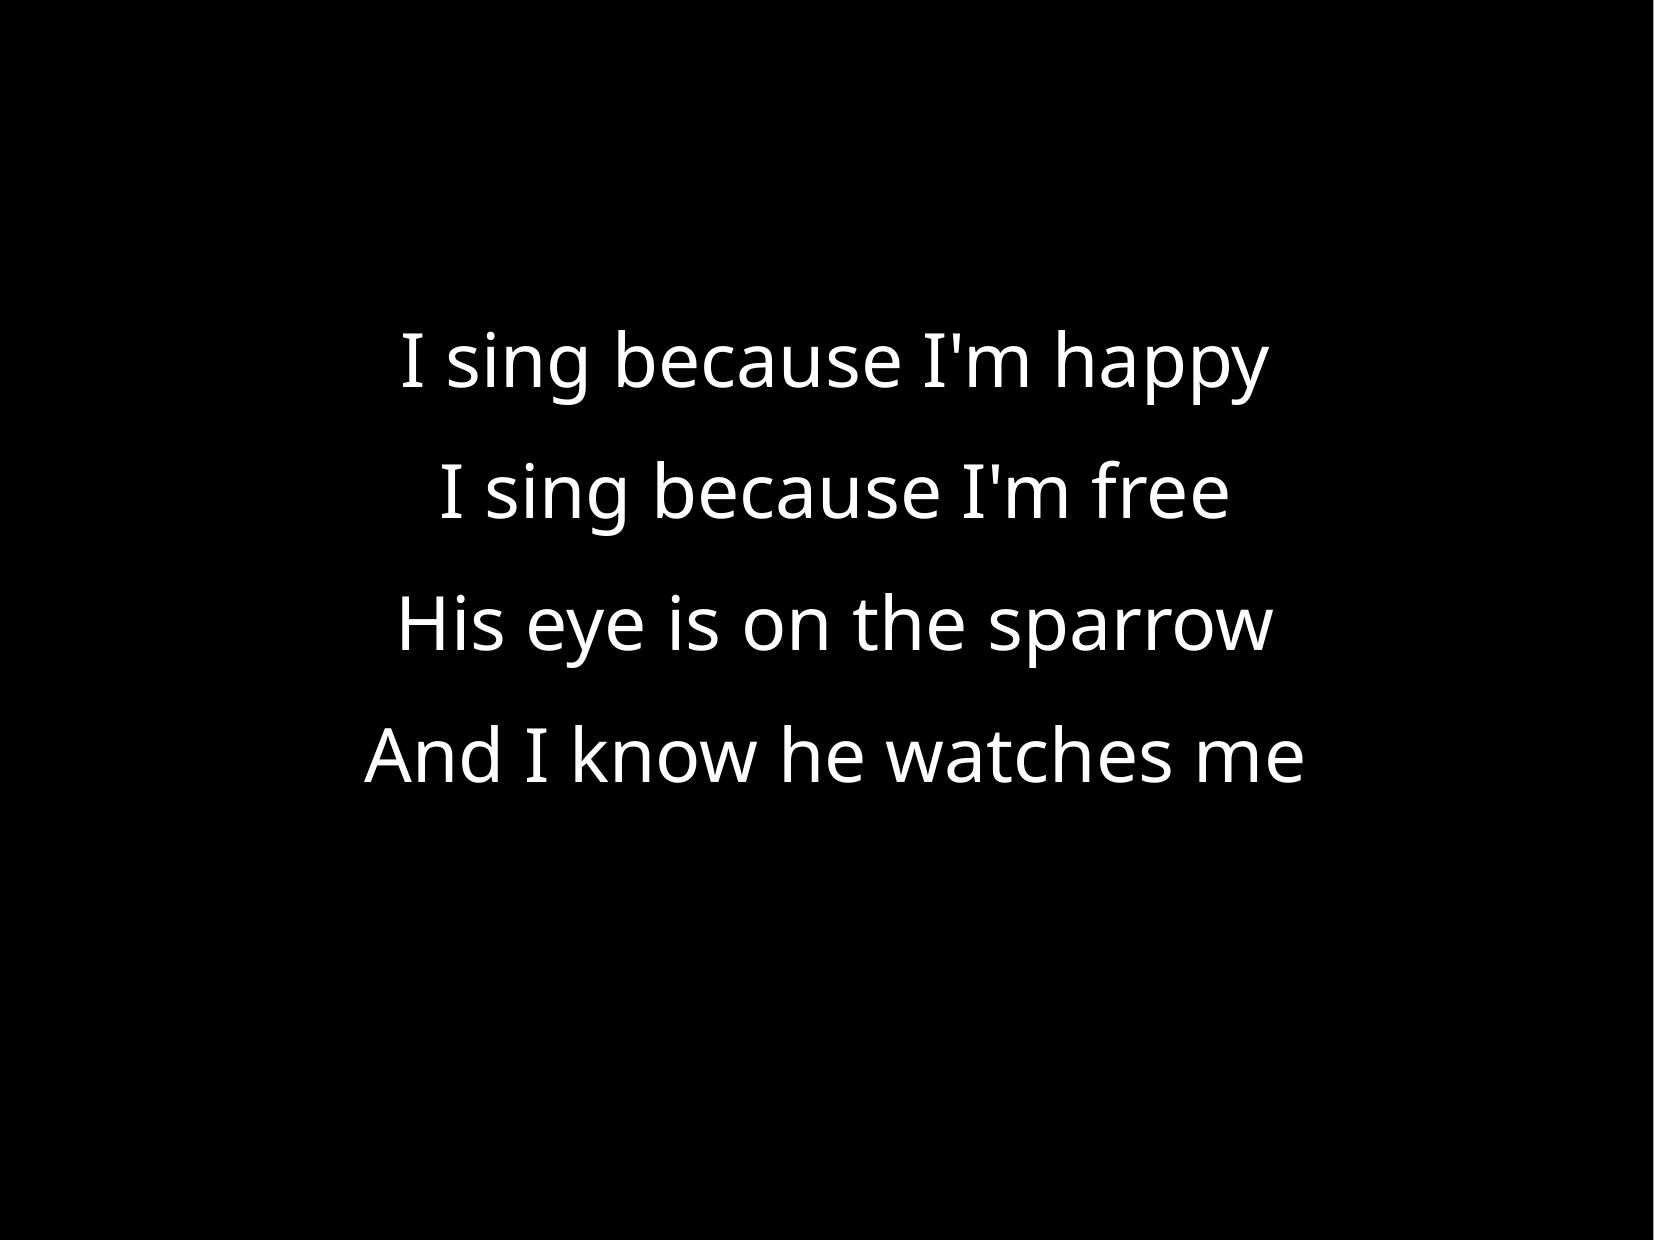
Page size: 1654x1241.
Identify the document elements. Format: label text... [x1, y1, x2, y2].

list I sing because I'm happy I sing because I'm free His eye is on the sparrow And I know he watches me [0, 307, 1654, 1027]
